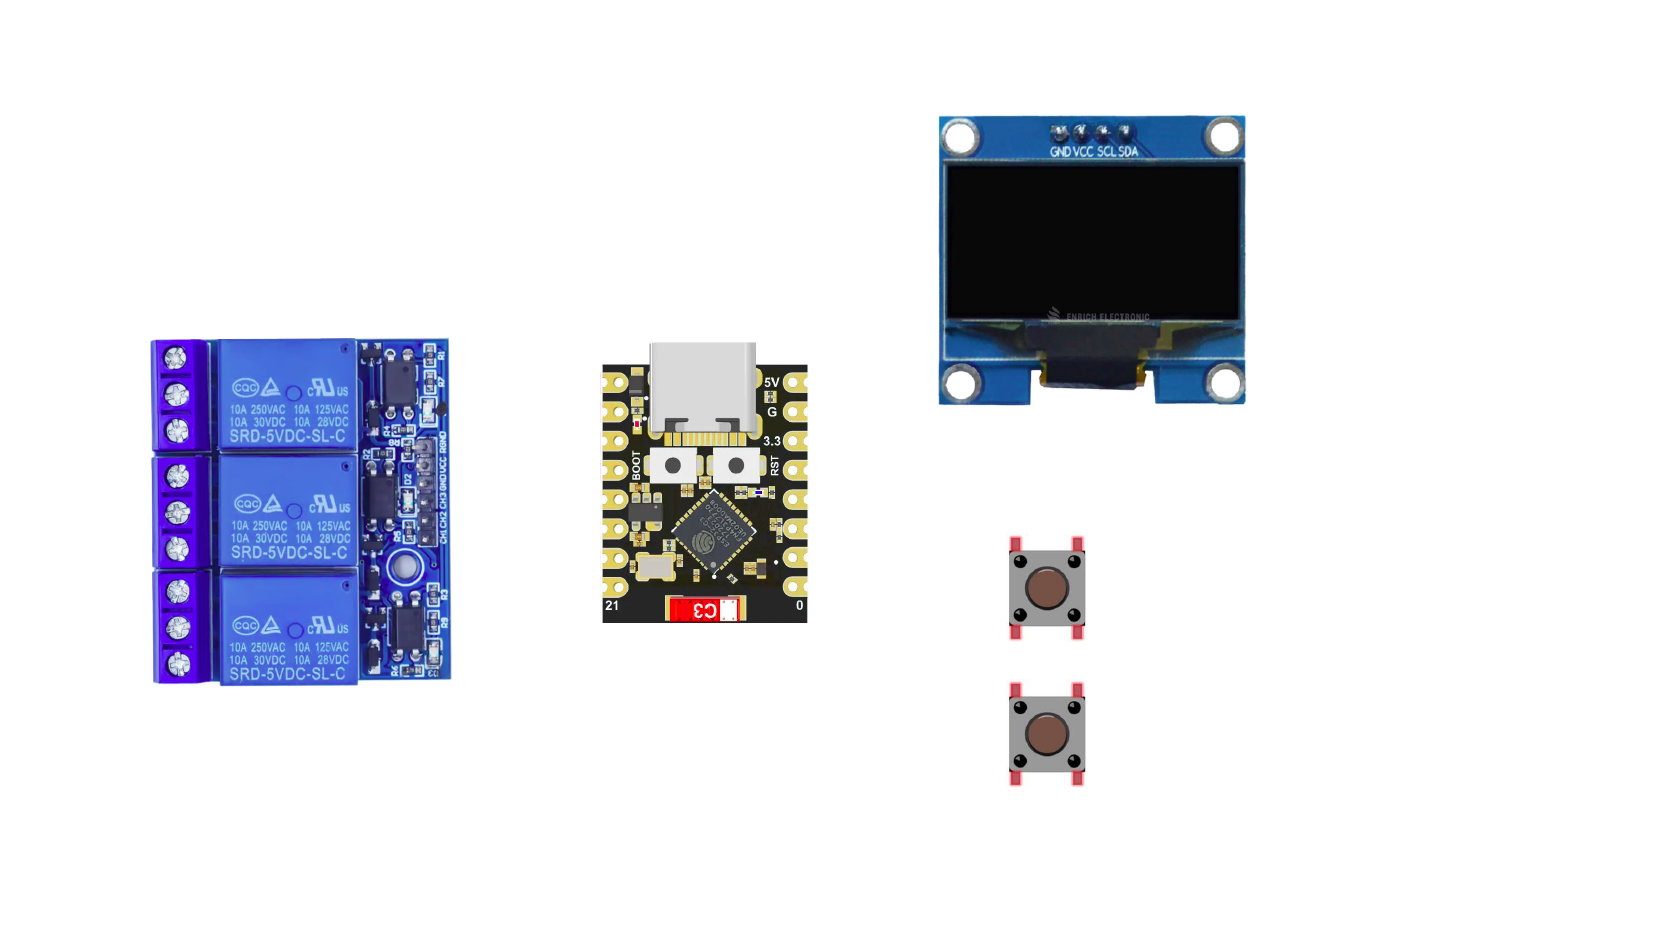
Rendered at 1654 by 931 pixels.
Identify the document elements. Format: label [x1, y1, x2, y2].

picture [150, 337, 453, 687]
picture [600, 337, 809, 623]
picture [1006, 678, 1088, 788]
picture [937, 112, 1249, 407]
picture [1006, 532, 1088, 642]
